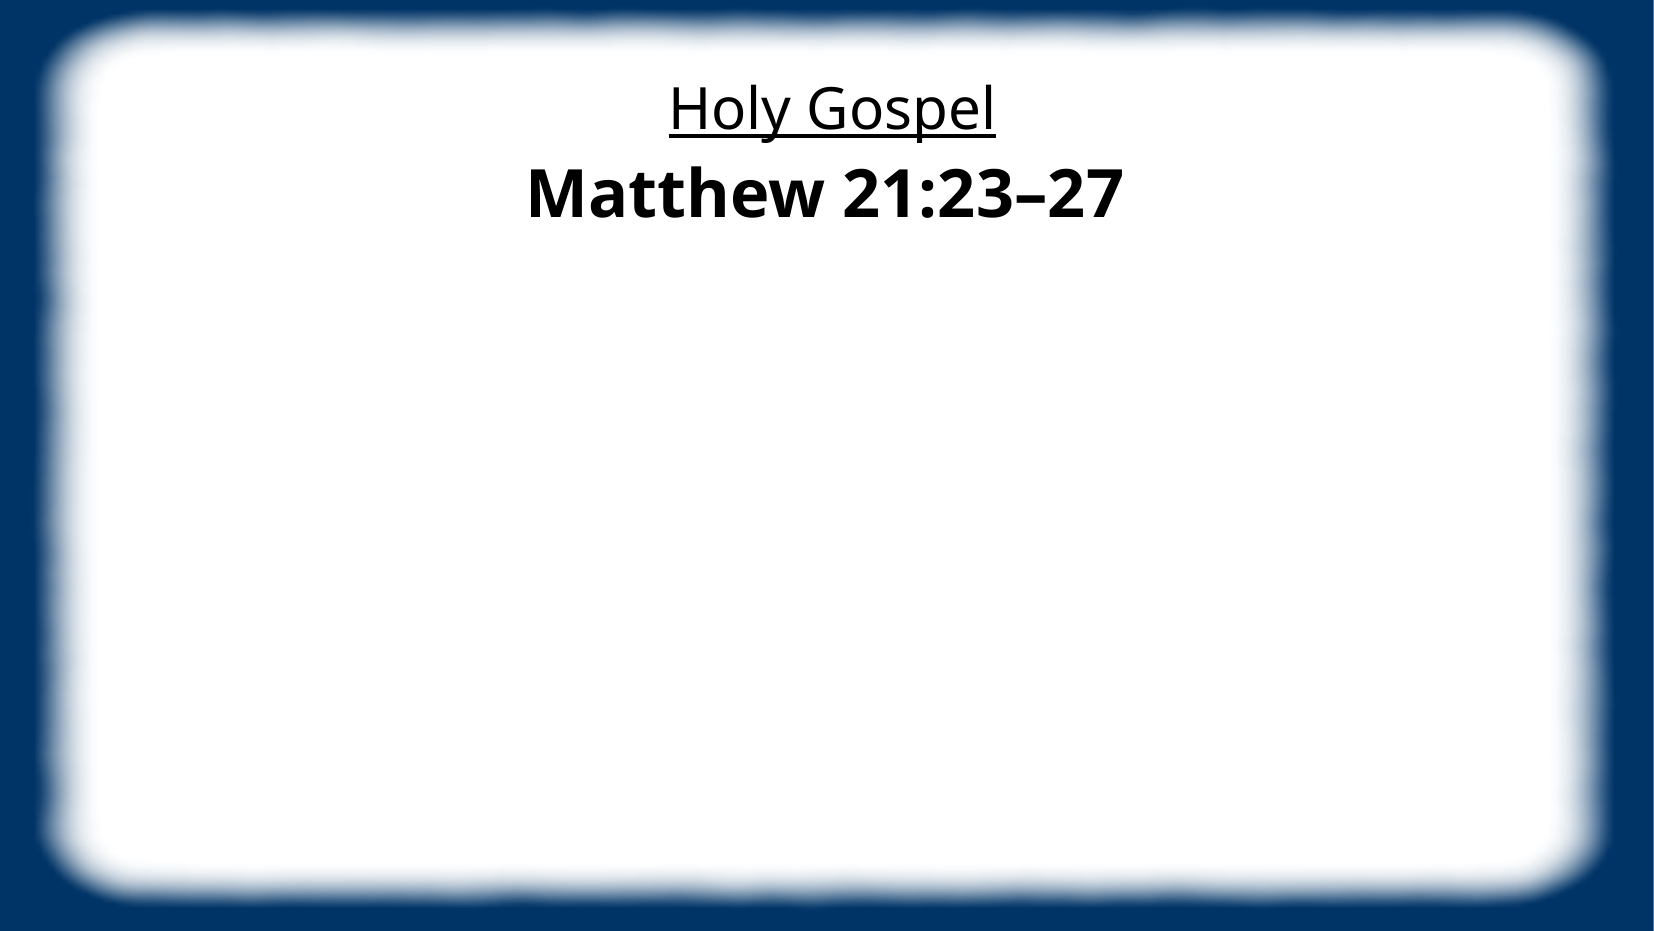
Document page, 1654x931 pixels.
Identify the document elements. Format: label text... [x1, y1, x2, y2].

picture [0, 0, 1654, 931]
text_box Holy Gospel Matthew 21:23–27 [90, 60, 1576, 241]
